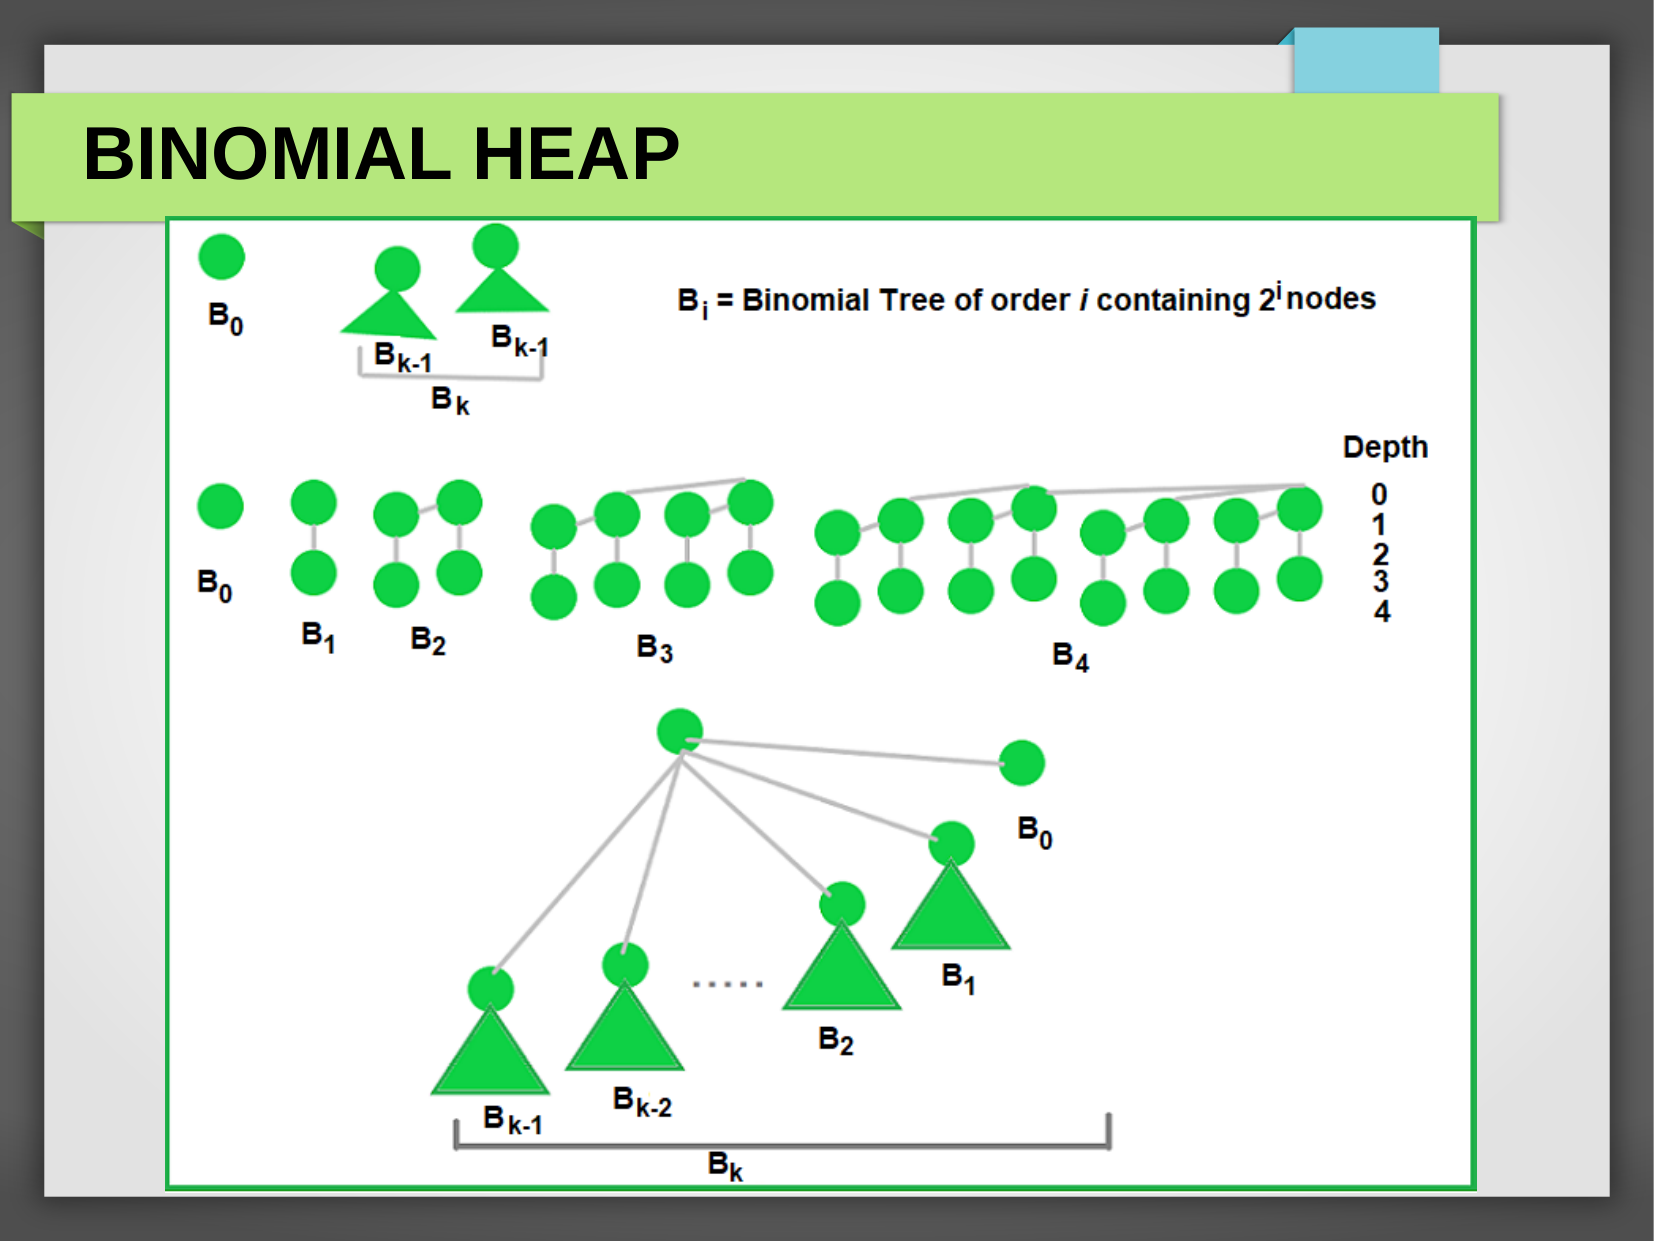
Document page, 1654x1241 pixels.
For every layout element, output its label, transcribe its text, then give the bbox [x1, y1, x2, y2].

picture [0, 0, 1654, 1241]
title BINOMIAL HEAP [82, 94, 1264, 213]
